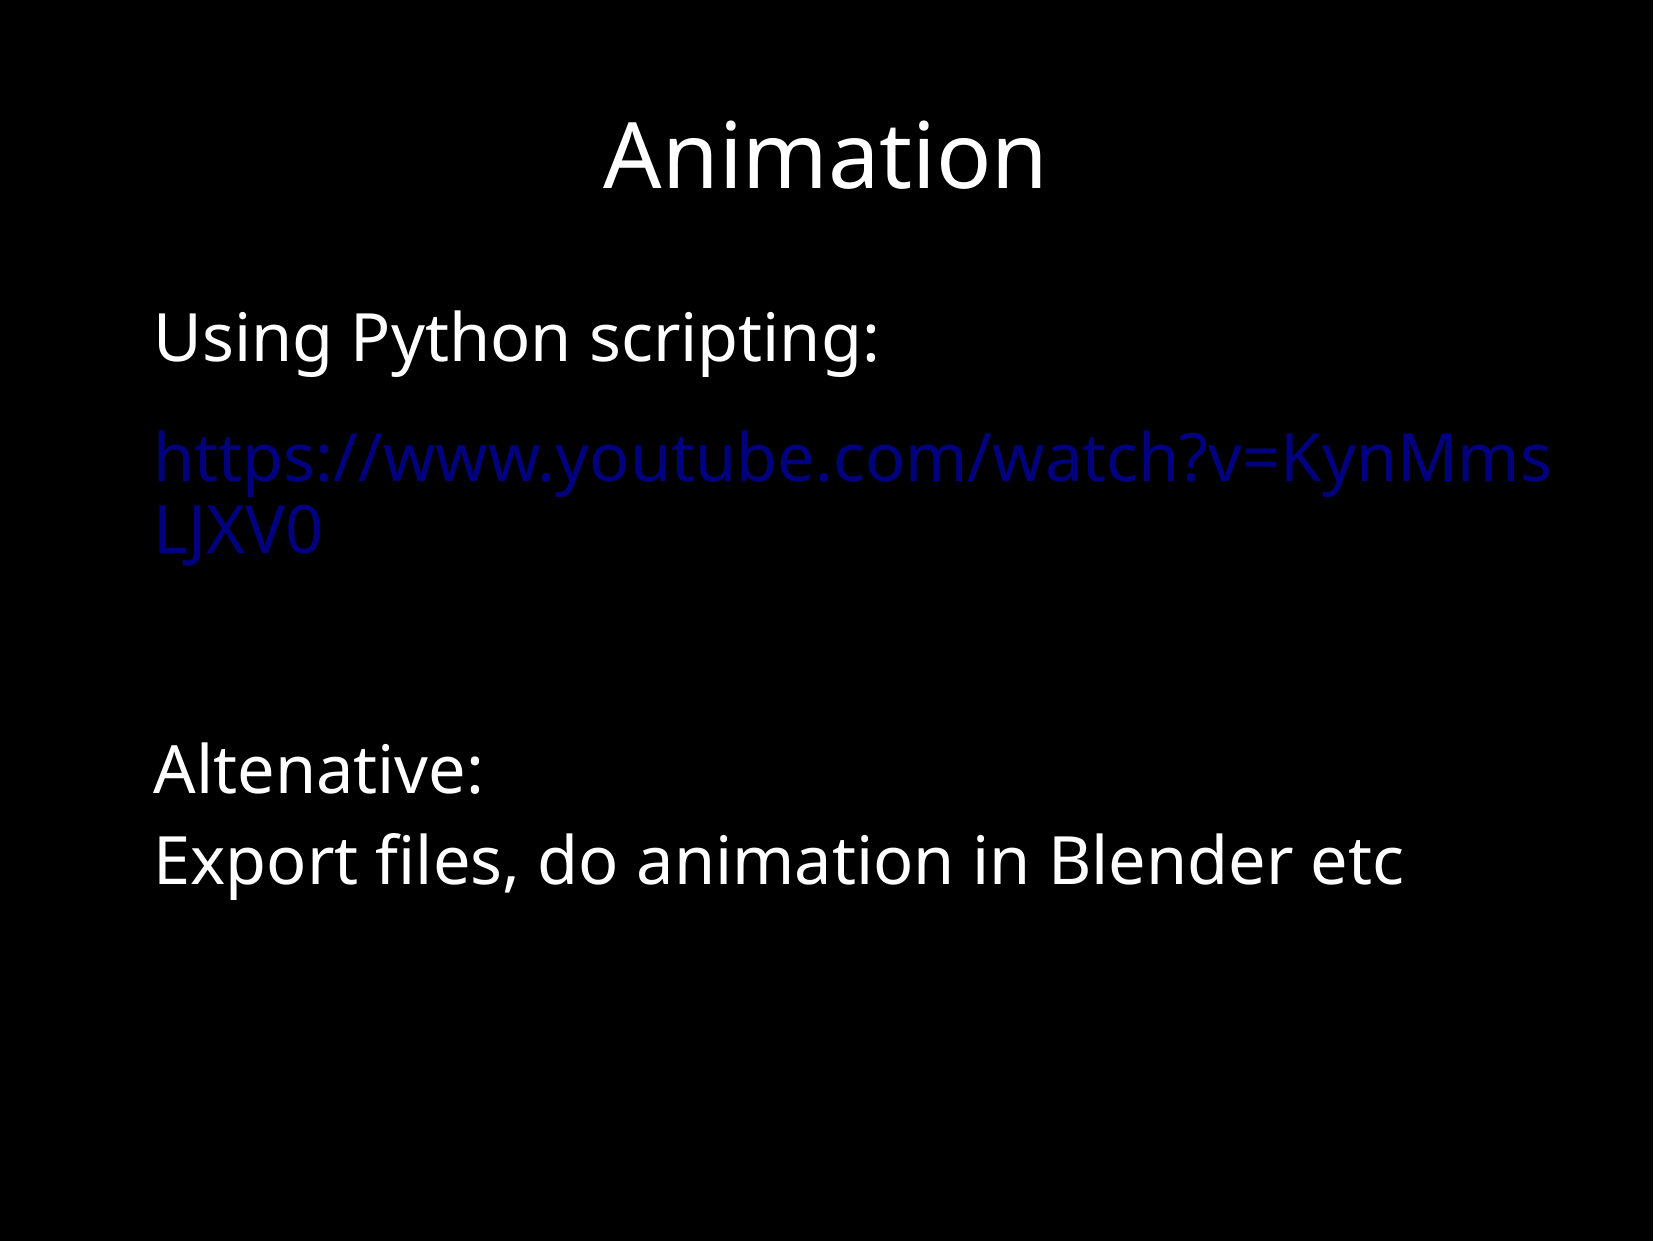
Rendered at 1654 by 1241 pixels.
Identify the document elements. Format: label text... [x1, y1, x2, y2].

title Animation [82, 49, 1571, 257]
list Using Python scripting: https://www.youtube.com/watch?v=KynMmsLJXV0 Altenative: Export files, do animation in Blender etc [82, 290, 1571, 1010]
